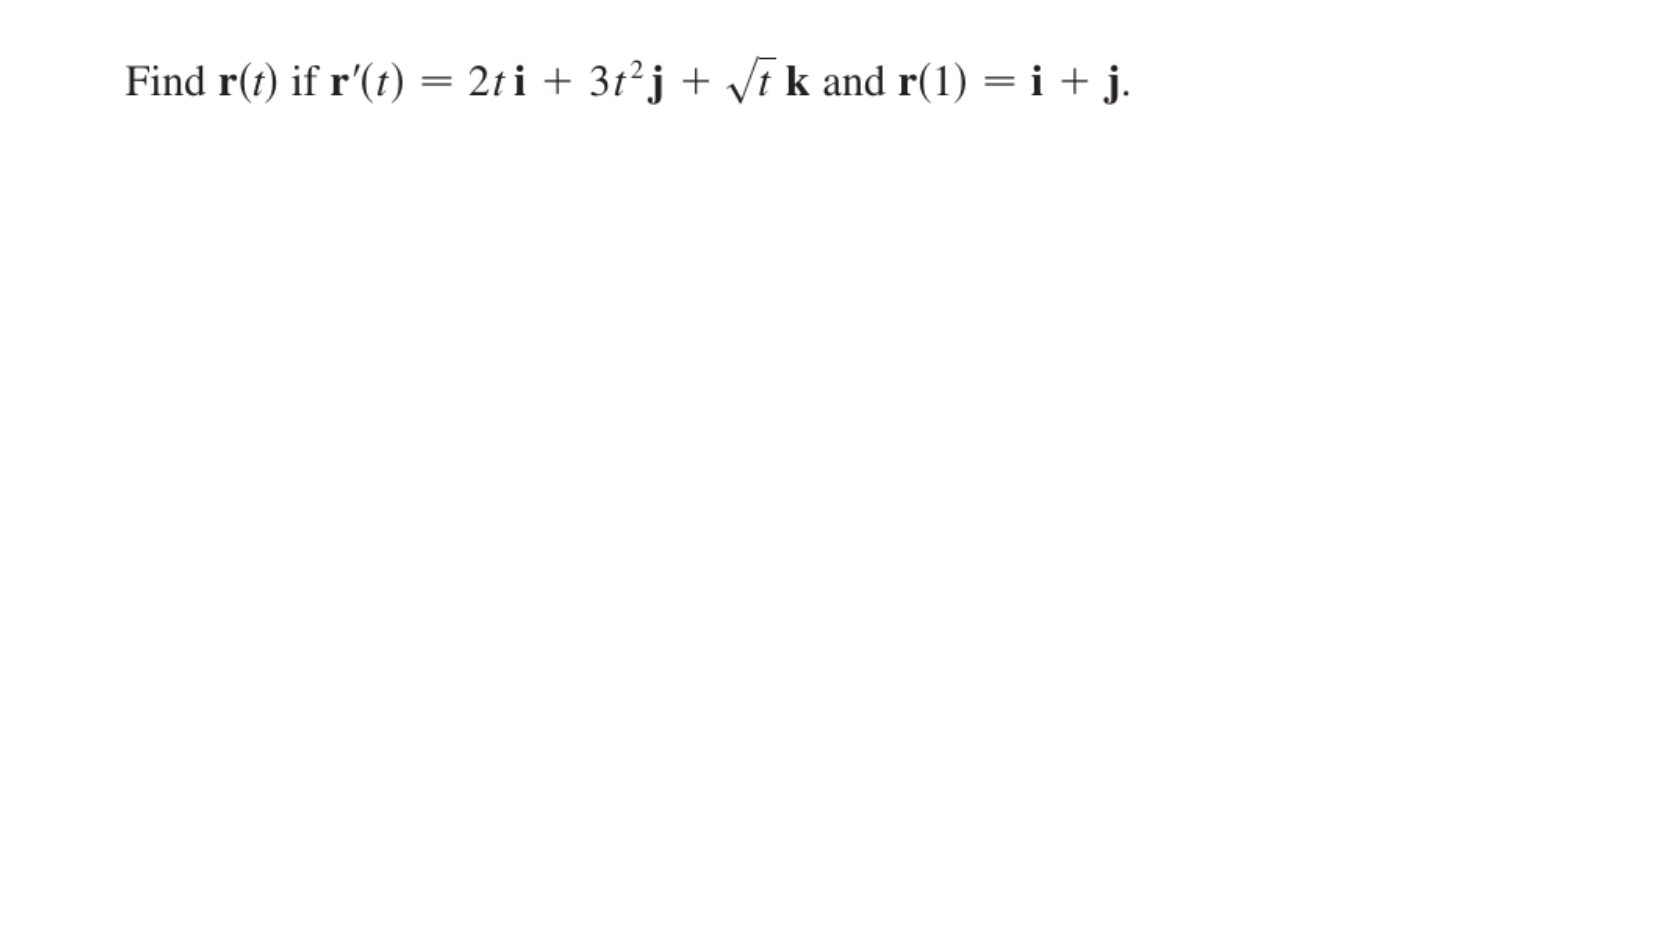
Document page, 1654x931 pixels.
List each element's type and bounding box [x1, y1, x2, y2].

picture [112, 47, 1158, 130]
